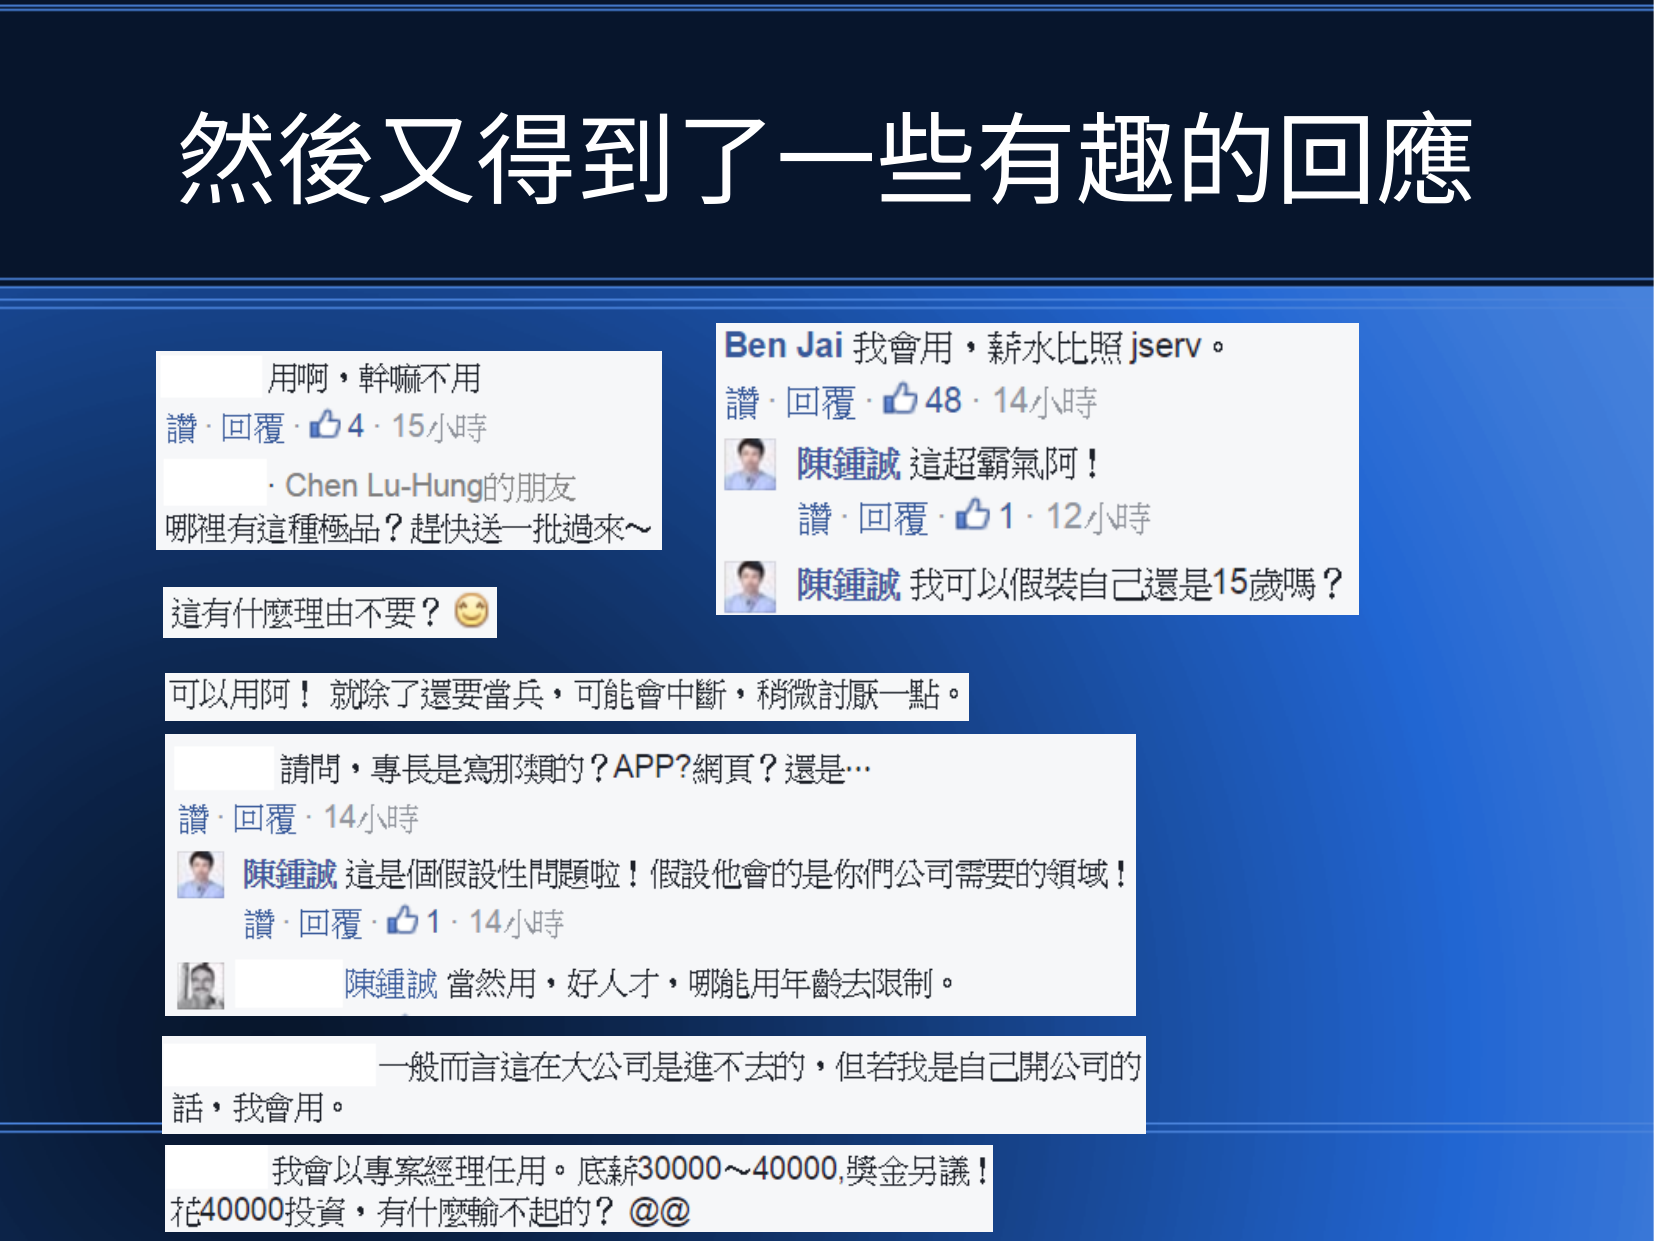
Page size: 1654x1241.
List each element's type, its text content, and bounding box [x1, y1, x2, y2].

title 然後又得到了一些有趣的回應 [82, 49, 1571, 257]
picture [0, 0, 1654, 1241]
